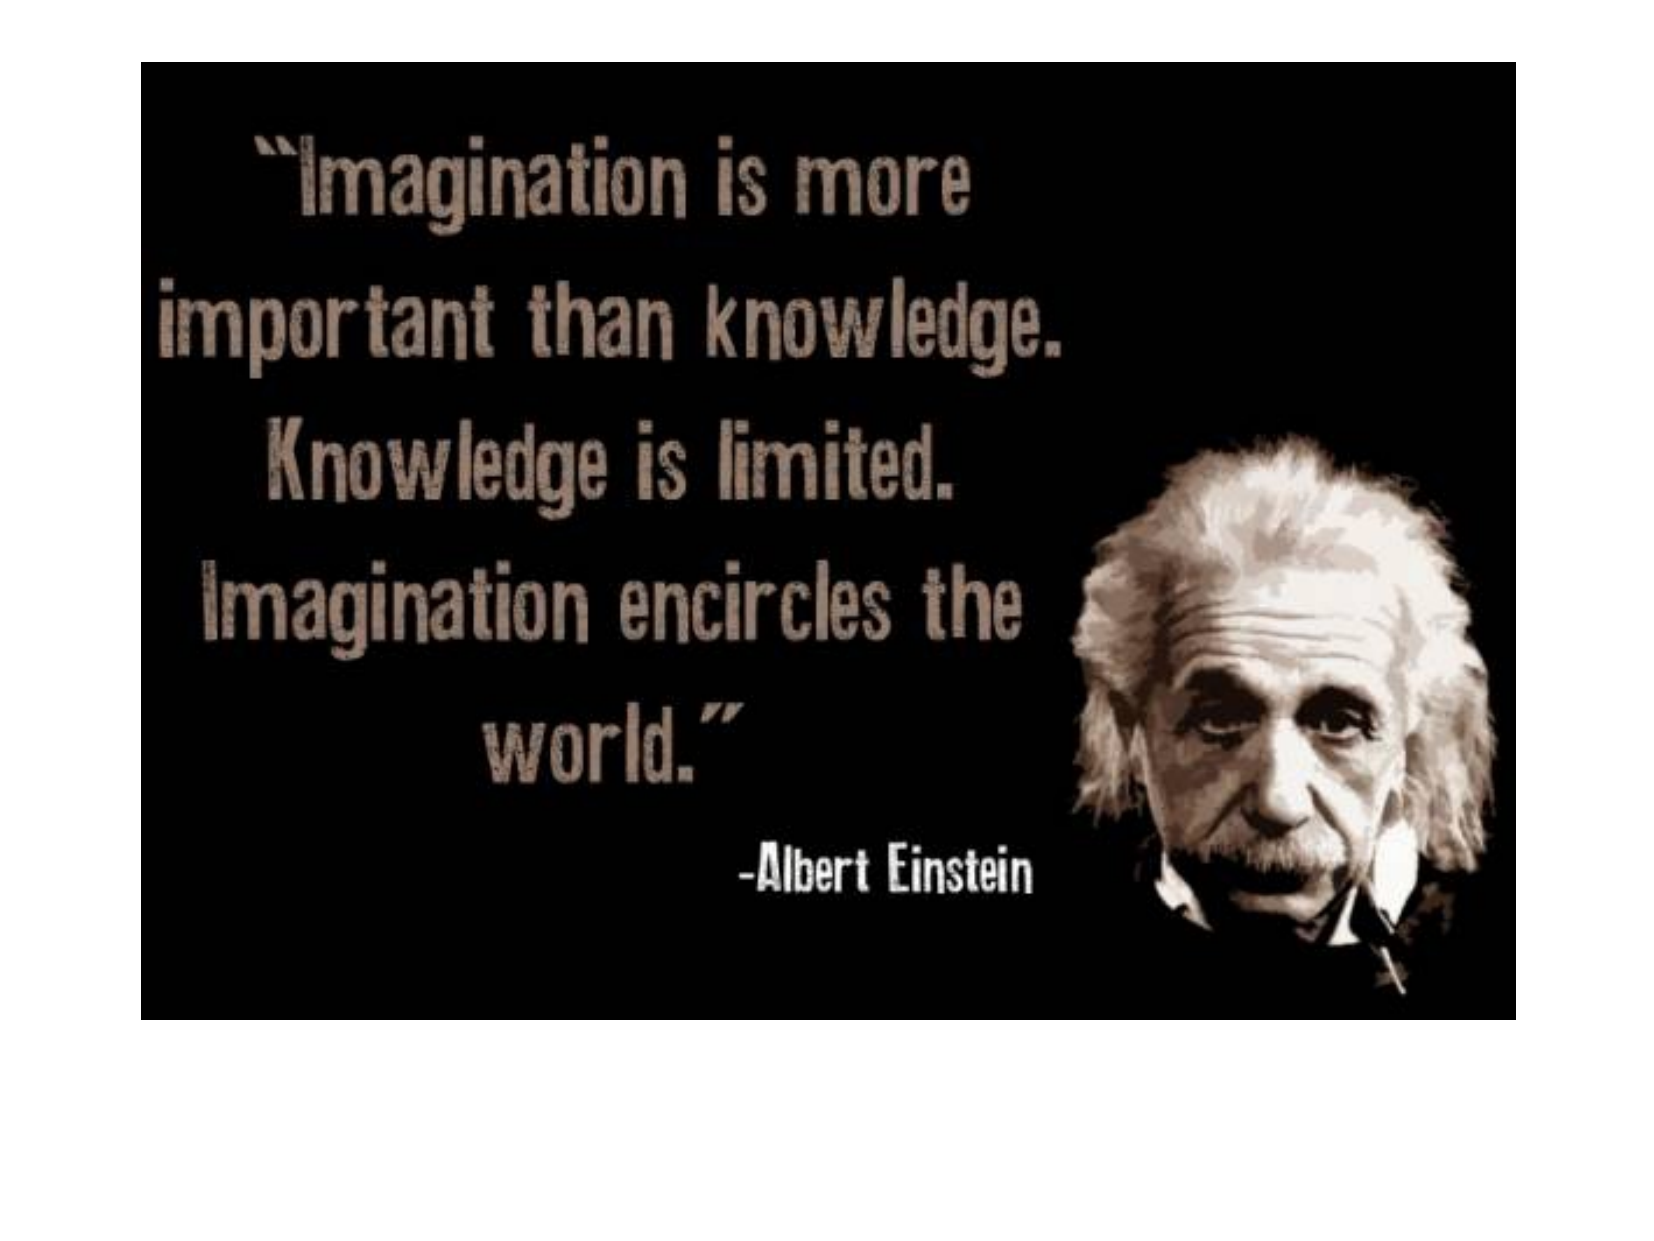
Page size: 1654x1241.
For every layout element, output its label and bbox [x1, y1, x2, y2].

picture [141, 62, 1516, 1021]
